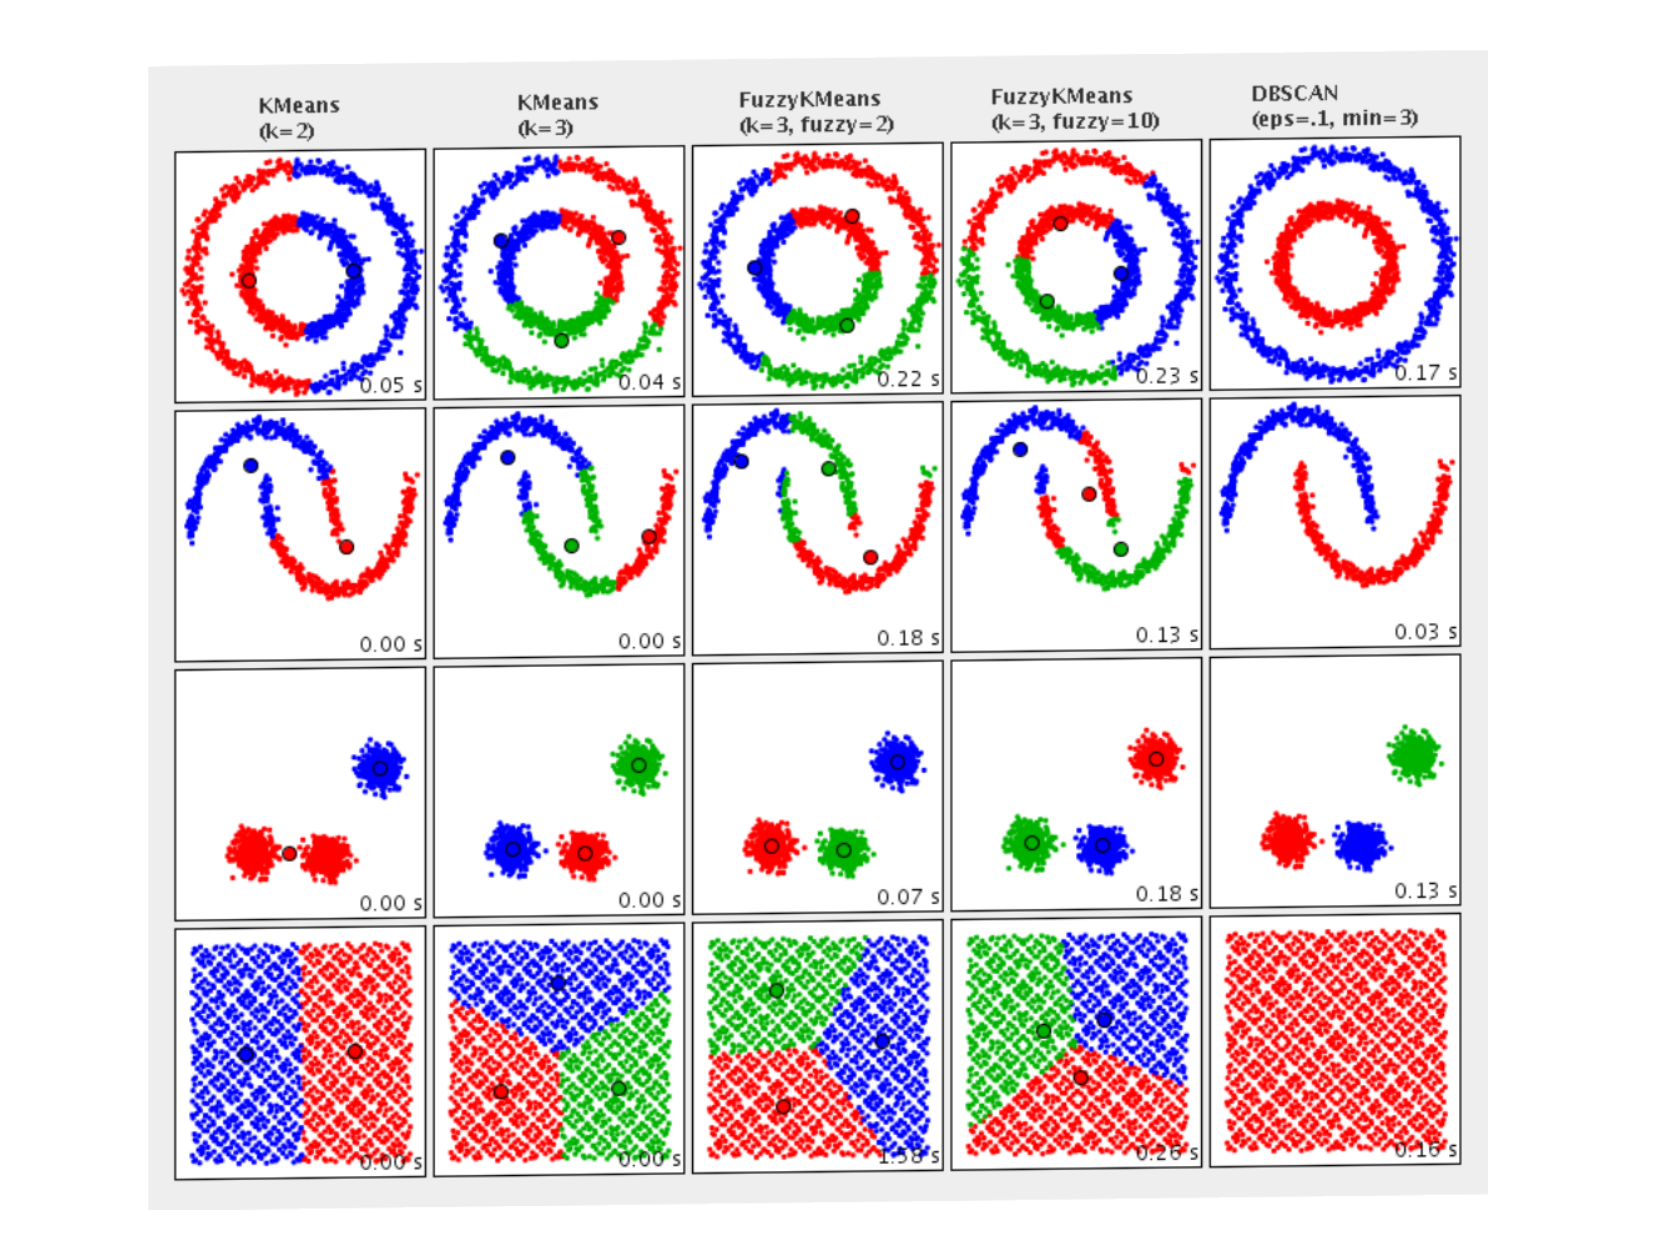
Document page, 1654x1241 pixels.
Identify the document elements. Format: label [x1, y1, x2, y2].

picture [147, 49, 1488, 1210]
